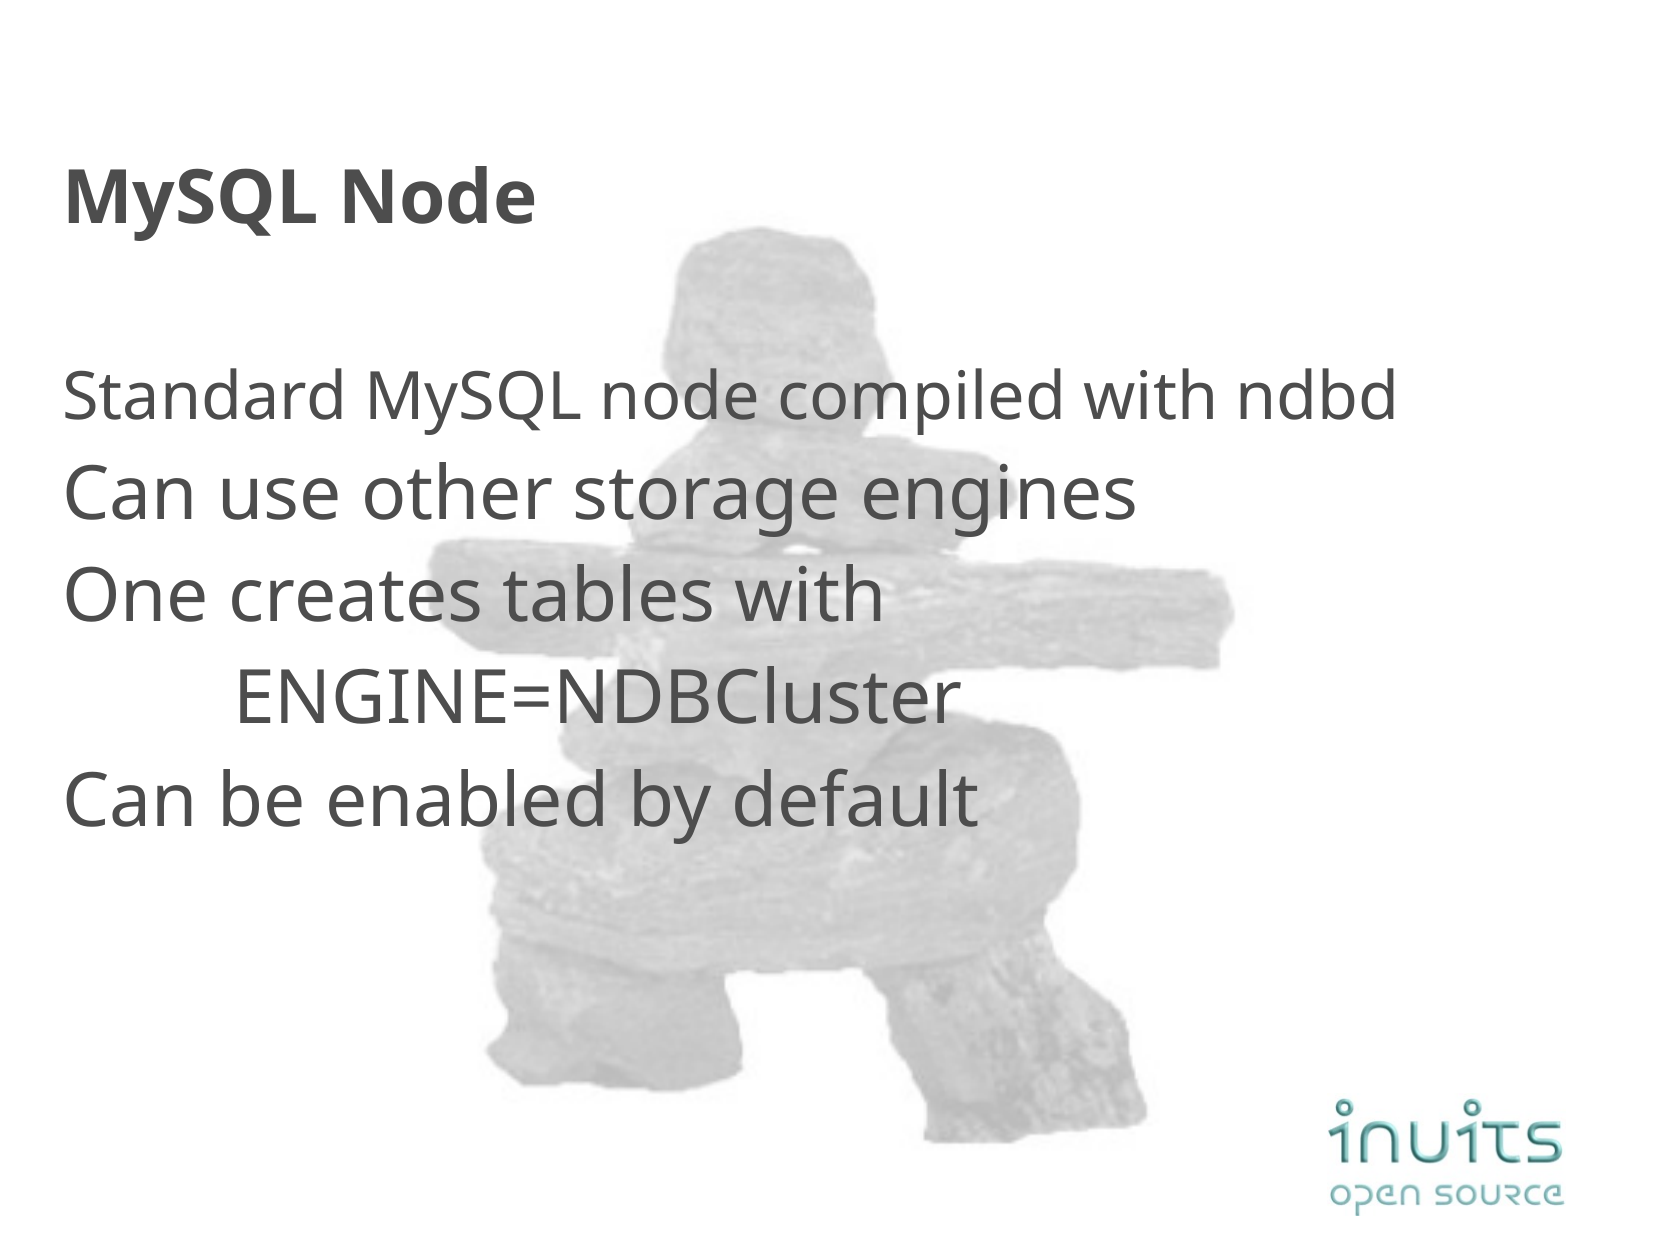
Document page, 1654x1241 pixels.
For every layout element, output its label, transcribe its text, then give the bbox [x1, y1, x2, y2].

picture [1544, 1093, 1566, 1216]
text_box MySQL Node Standard MySQL node compiled with ndbd Can use other storage engines One creates tables with ENGINE=NDBCluster Can be enabled by default [47, 135, 1544, 1241]
